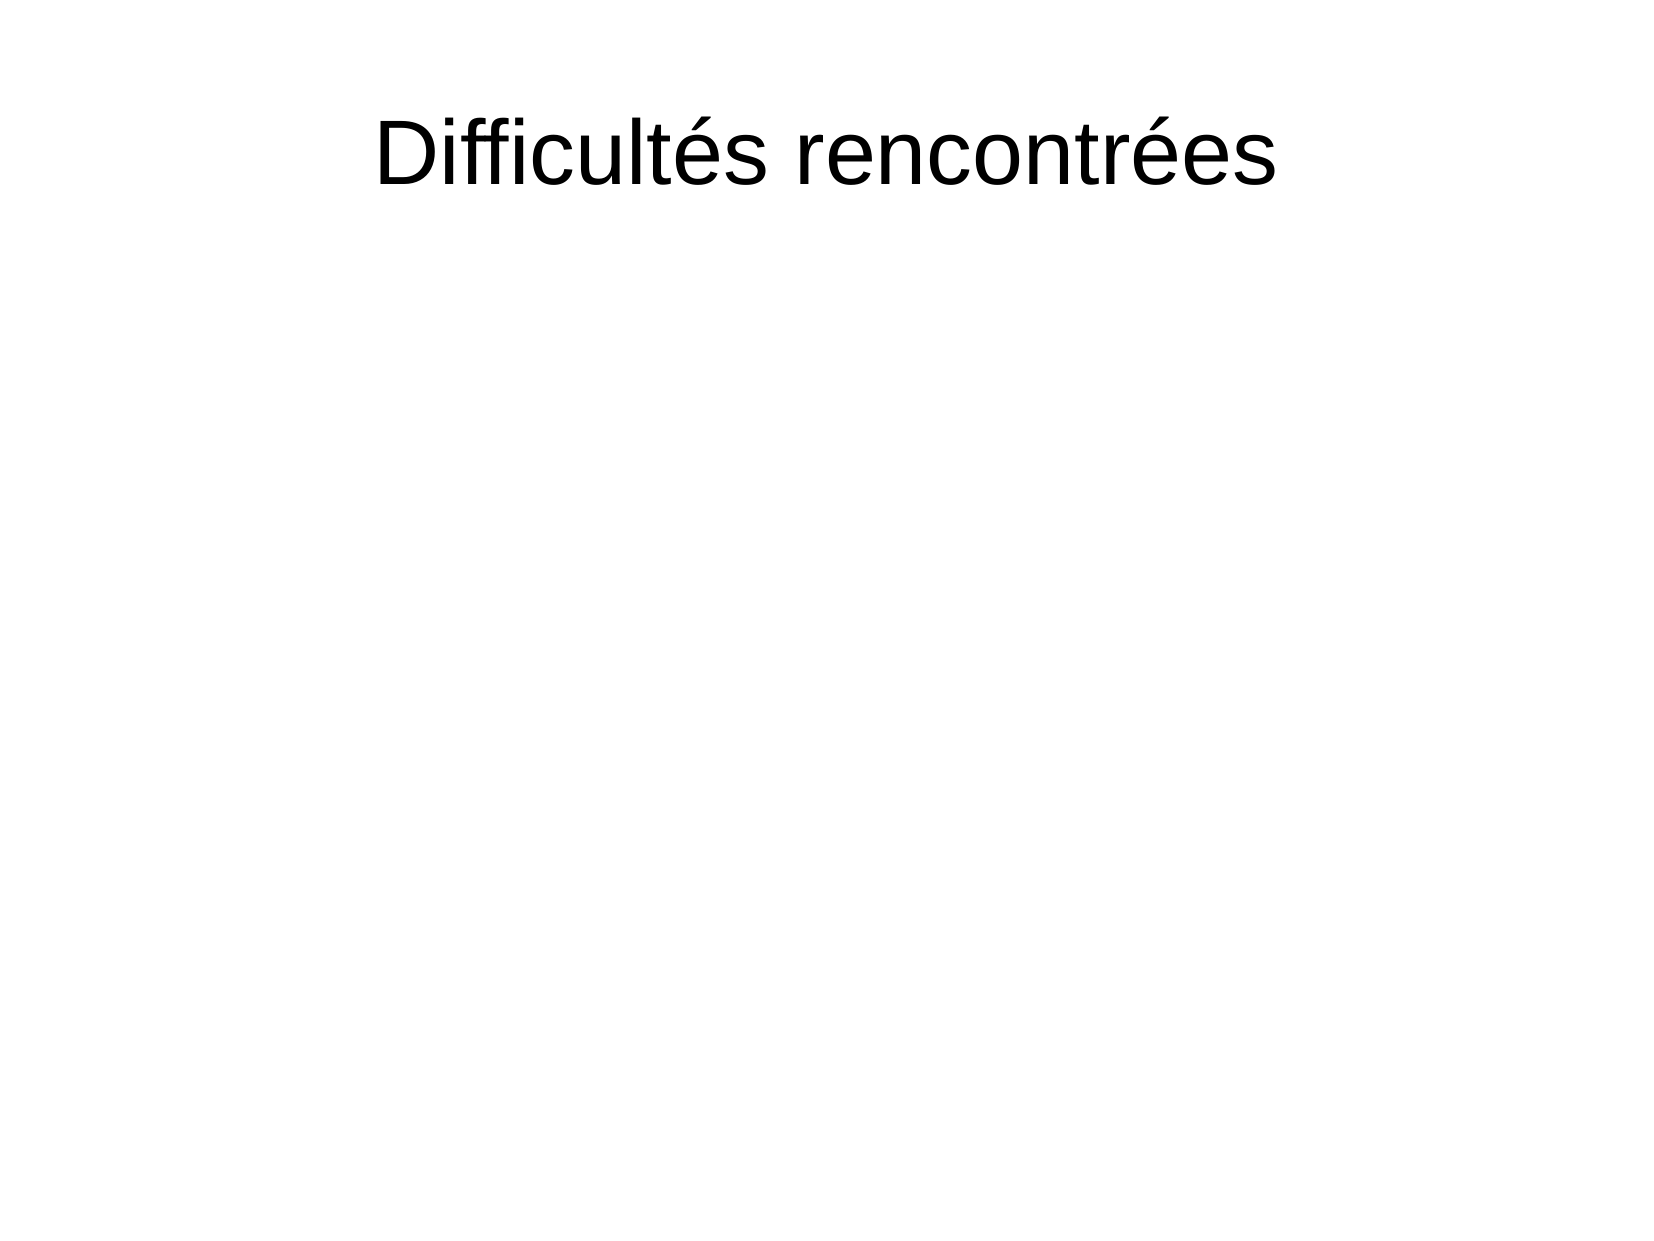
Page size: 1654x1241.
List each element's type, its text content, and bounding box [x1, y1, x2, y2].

title Difficultés rencontrées [82, 49, 1571, 257]
